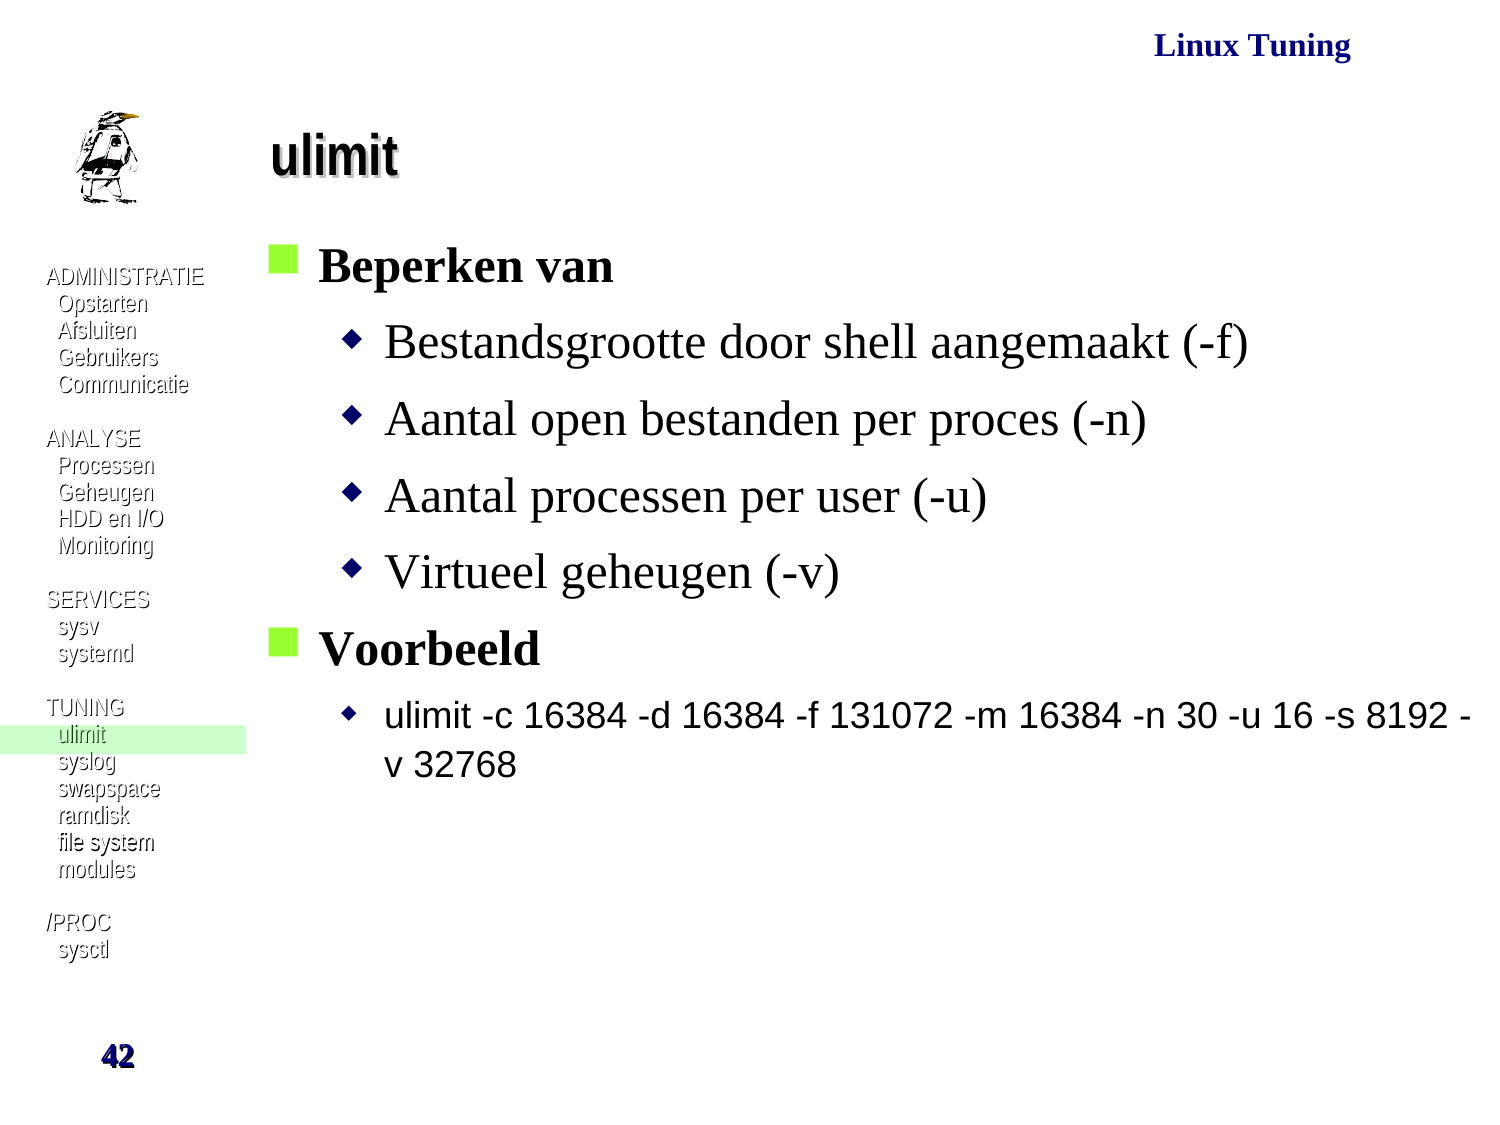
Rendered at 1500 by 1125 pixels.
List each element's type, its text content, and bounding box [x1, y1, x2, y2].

text_box [0, 725, 247, 755]
title ulimit [270, 41, 1500, 250]
picture [57, 105, 143, 206]
list Beperken van Bestandsgrootte door shell aangemaakt (-f) Aantal open bestanden per proces (-n) Aantal processen per user (-u) Virtueel geheugen (-v) Voorbeeld ulimit -c 16384 -d 16384 -f 131072 -m 16384 -n 30 -u 16 -s 8192 -v 32768 [264, 229, 1486, 931]
